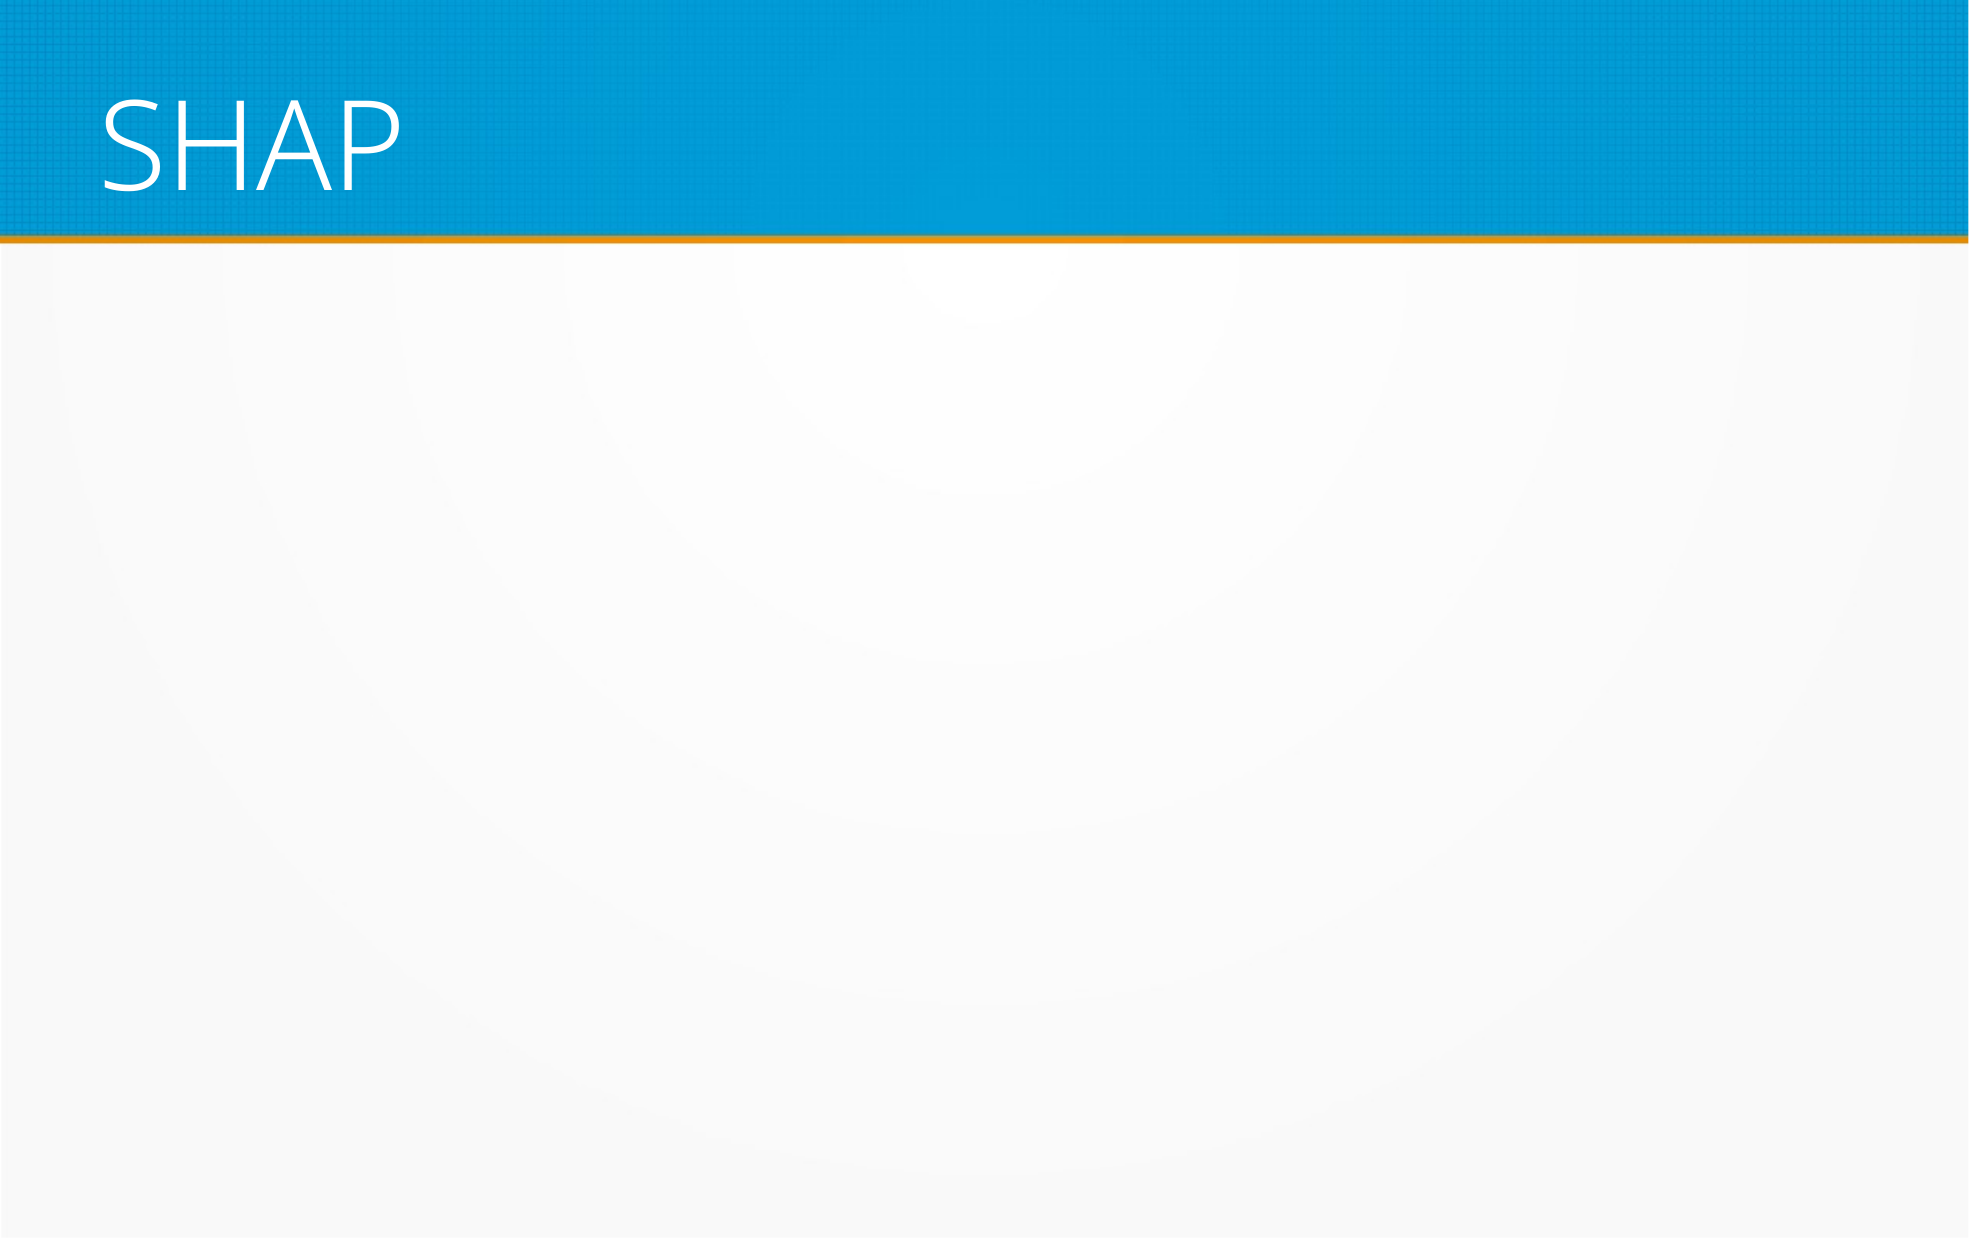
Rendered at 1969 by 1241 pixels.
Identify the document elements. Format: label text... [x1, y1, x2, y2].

picture [0, 233, 1969, 1241]
title SHAP [98, 19, 1870, 227]
